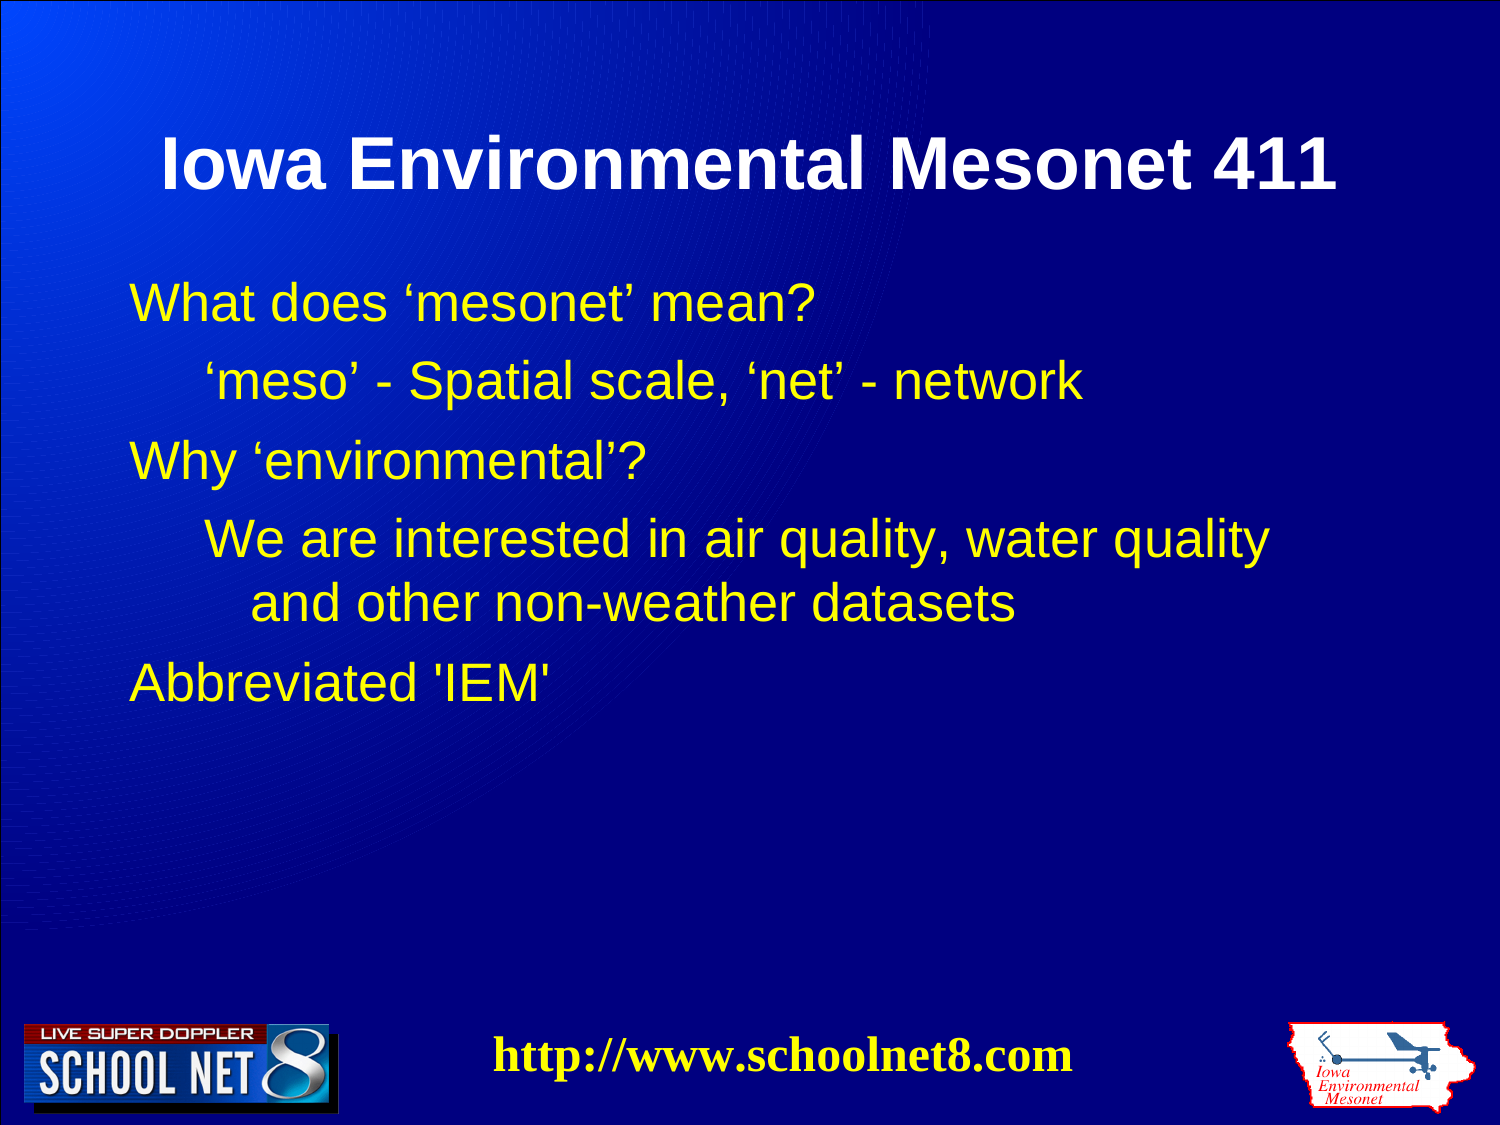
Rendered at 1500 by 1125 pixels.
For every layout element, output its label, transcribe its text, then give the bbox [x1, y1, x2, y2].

picture [24, 1024, 329, 1103]
list What does ‘mesonet’ mean? ‘meso’ - Spatial scale, ‘net’ - network Why ‘environmental’? We are interested in air quality, water quality and other non-weather datasets Abbreviated 'IEM' [114, 261, 1390, 1018]
picture [1287, 1021, 1476, 1114]
title Iowa Environmental Mesonet 411 [112, 61, 1388, 263]
